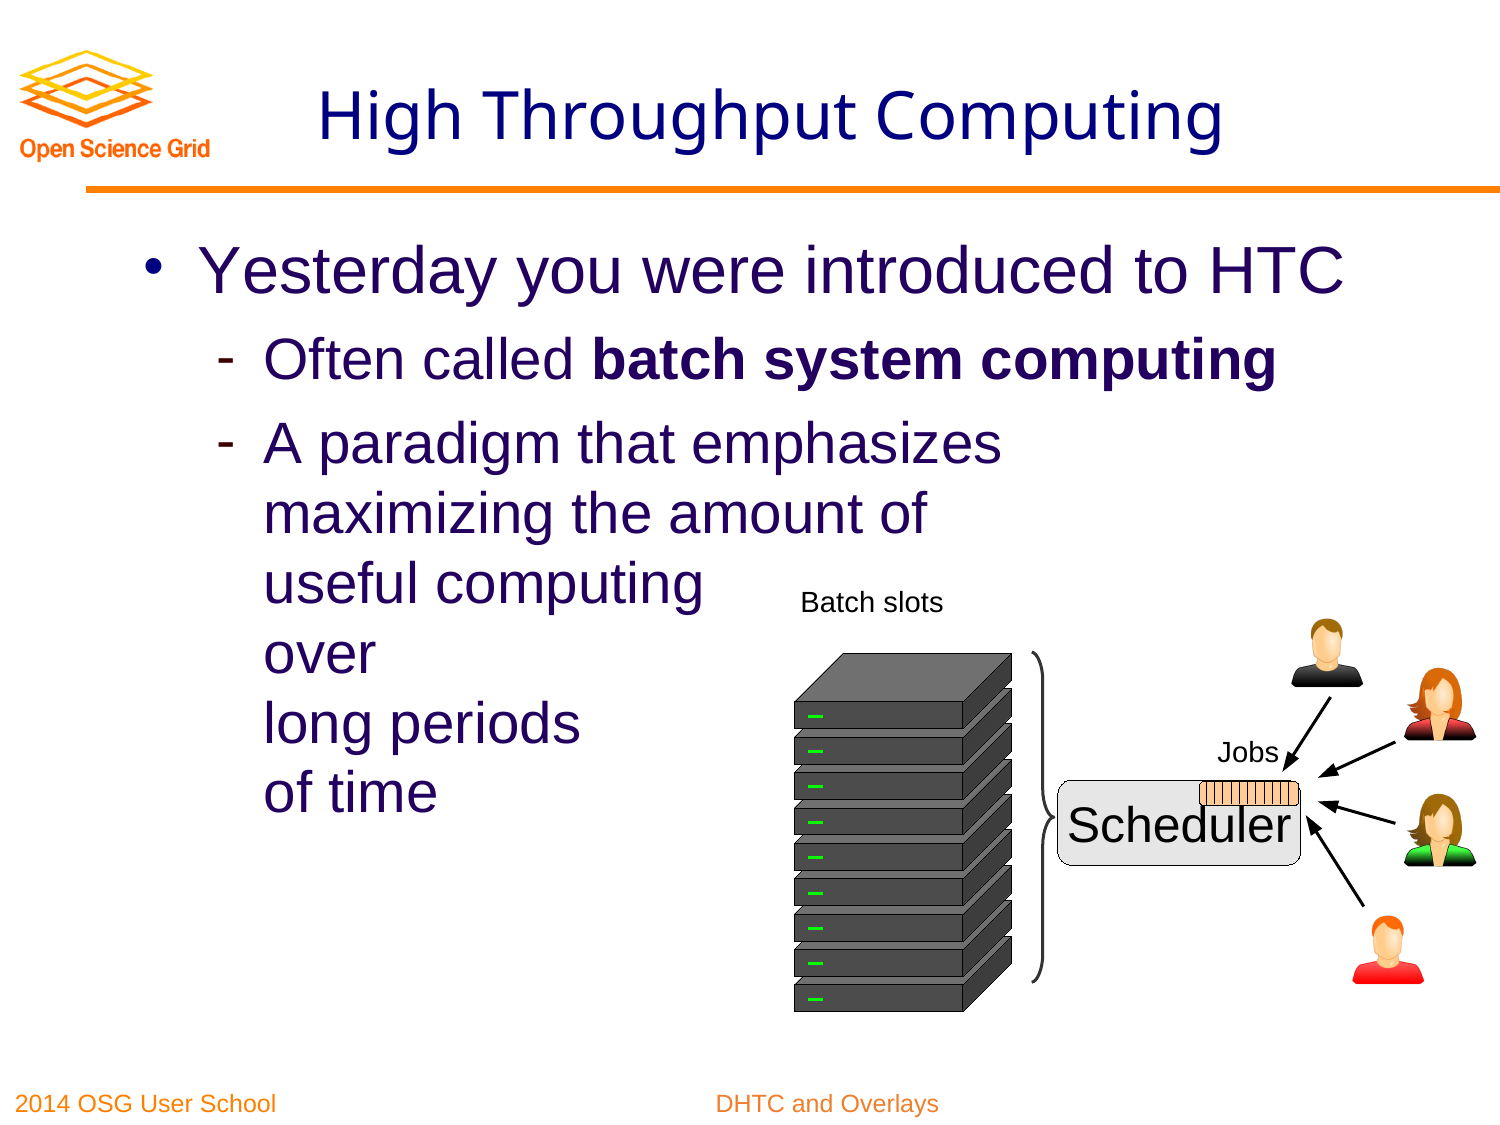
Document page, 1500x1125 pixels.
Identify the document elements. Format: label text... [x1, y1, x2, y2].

text_box [794, 759, 1012, 835]
picture [1289, 613, 1365, 689]
picture [1402, 792, 1478, 868]
text_box [794, 936, 1012, 1012]
text_box Scheduler [1187, 818, 1200, 839]
text_box [794, 900, 1012, 977]
text_box [794, 723, 1012, 800]
text_box [794, 829, 1012, 906]
picture [1402, 666, 1478, 742]
text_box Jobs [1202, 726, 1295, 776]
title High Throughput Computing [201, 18, 1342, 207]
picture [0, 27, 201, 179]
list Yesterday you were introduced to HTC Often called batch system computing A paradigm that emphasizes maximizing the amount of useful computing over long periods of time [127, 218, 1463, 1116]
text_box Scheduler [1057, 780, 1301, 866]
text_box [794, 865, 1012, 942]
text_box Batch slots [785, 576, 959, 628]
picture [1350, 910, 1426, 986]
text_box [794, 794, 1012, 871]
text_box [794, 653, 1012, 729]
text_box [794, 688, 1012, 765]
text_box [1199, 781, 1299, 806]
